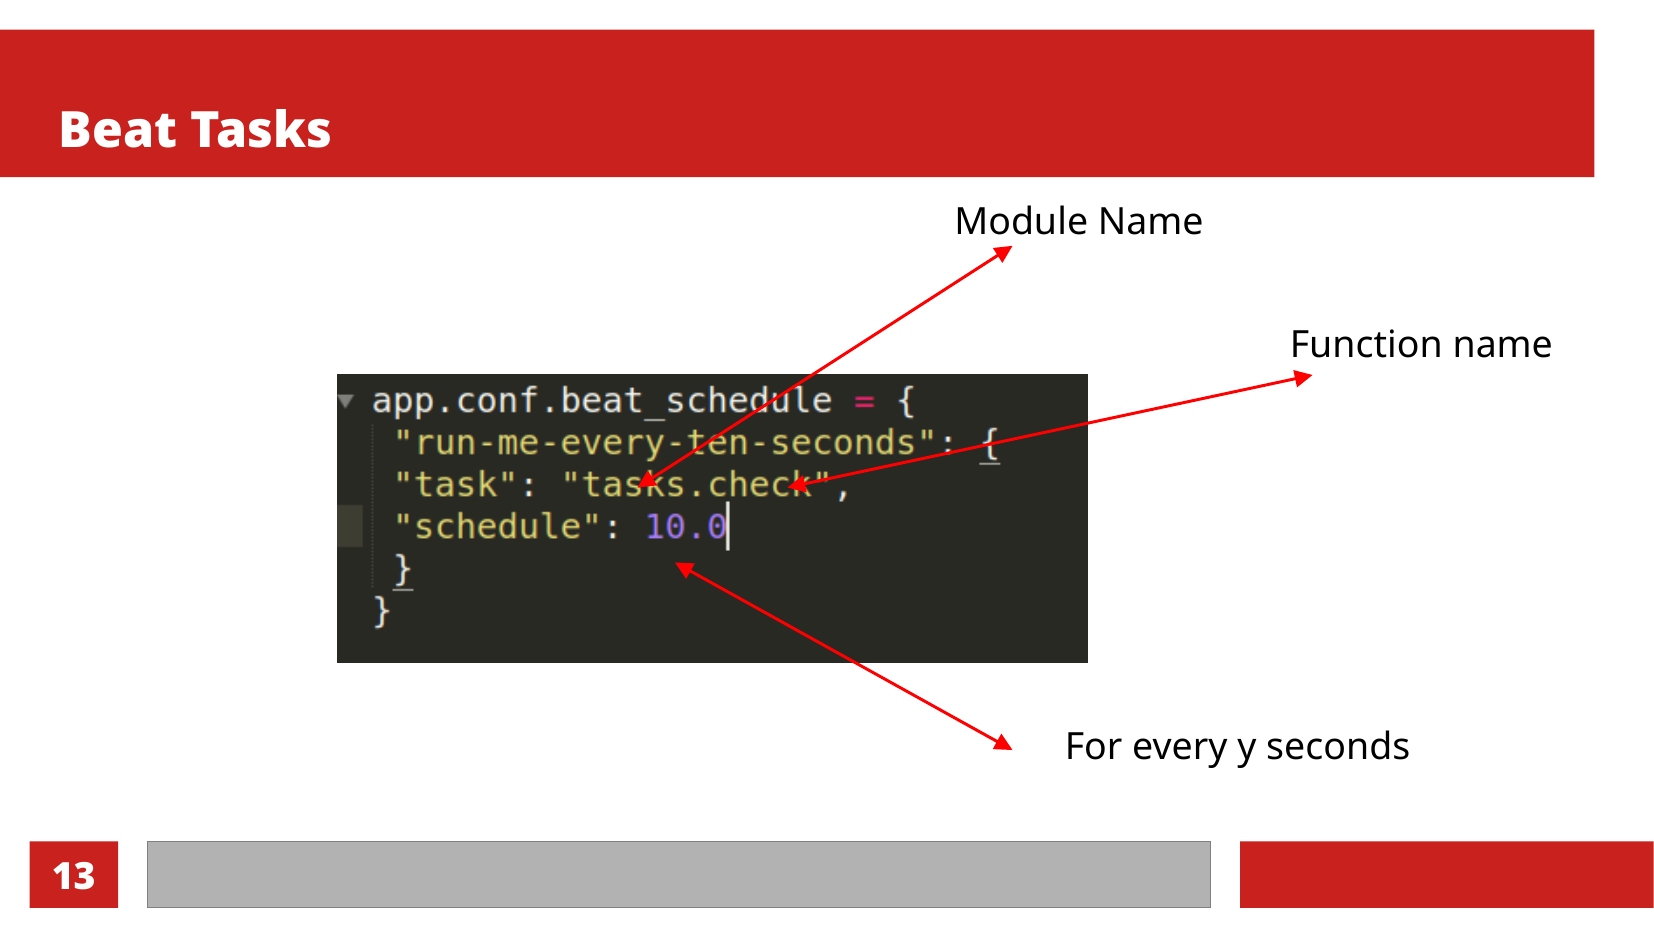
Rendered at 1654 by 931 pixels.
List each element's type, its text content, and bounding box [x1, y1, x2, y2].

text_box For every y seconds [1050, 712, 1501, 771]
picture [337, 374, 1088, 663]
title Beat Tasks [59, 44, 1595, 163]
text_box Module Name [939, 187, 1353, 246]
text_box Function name [1275, 310, 1613, 413]
